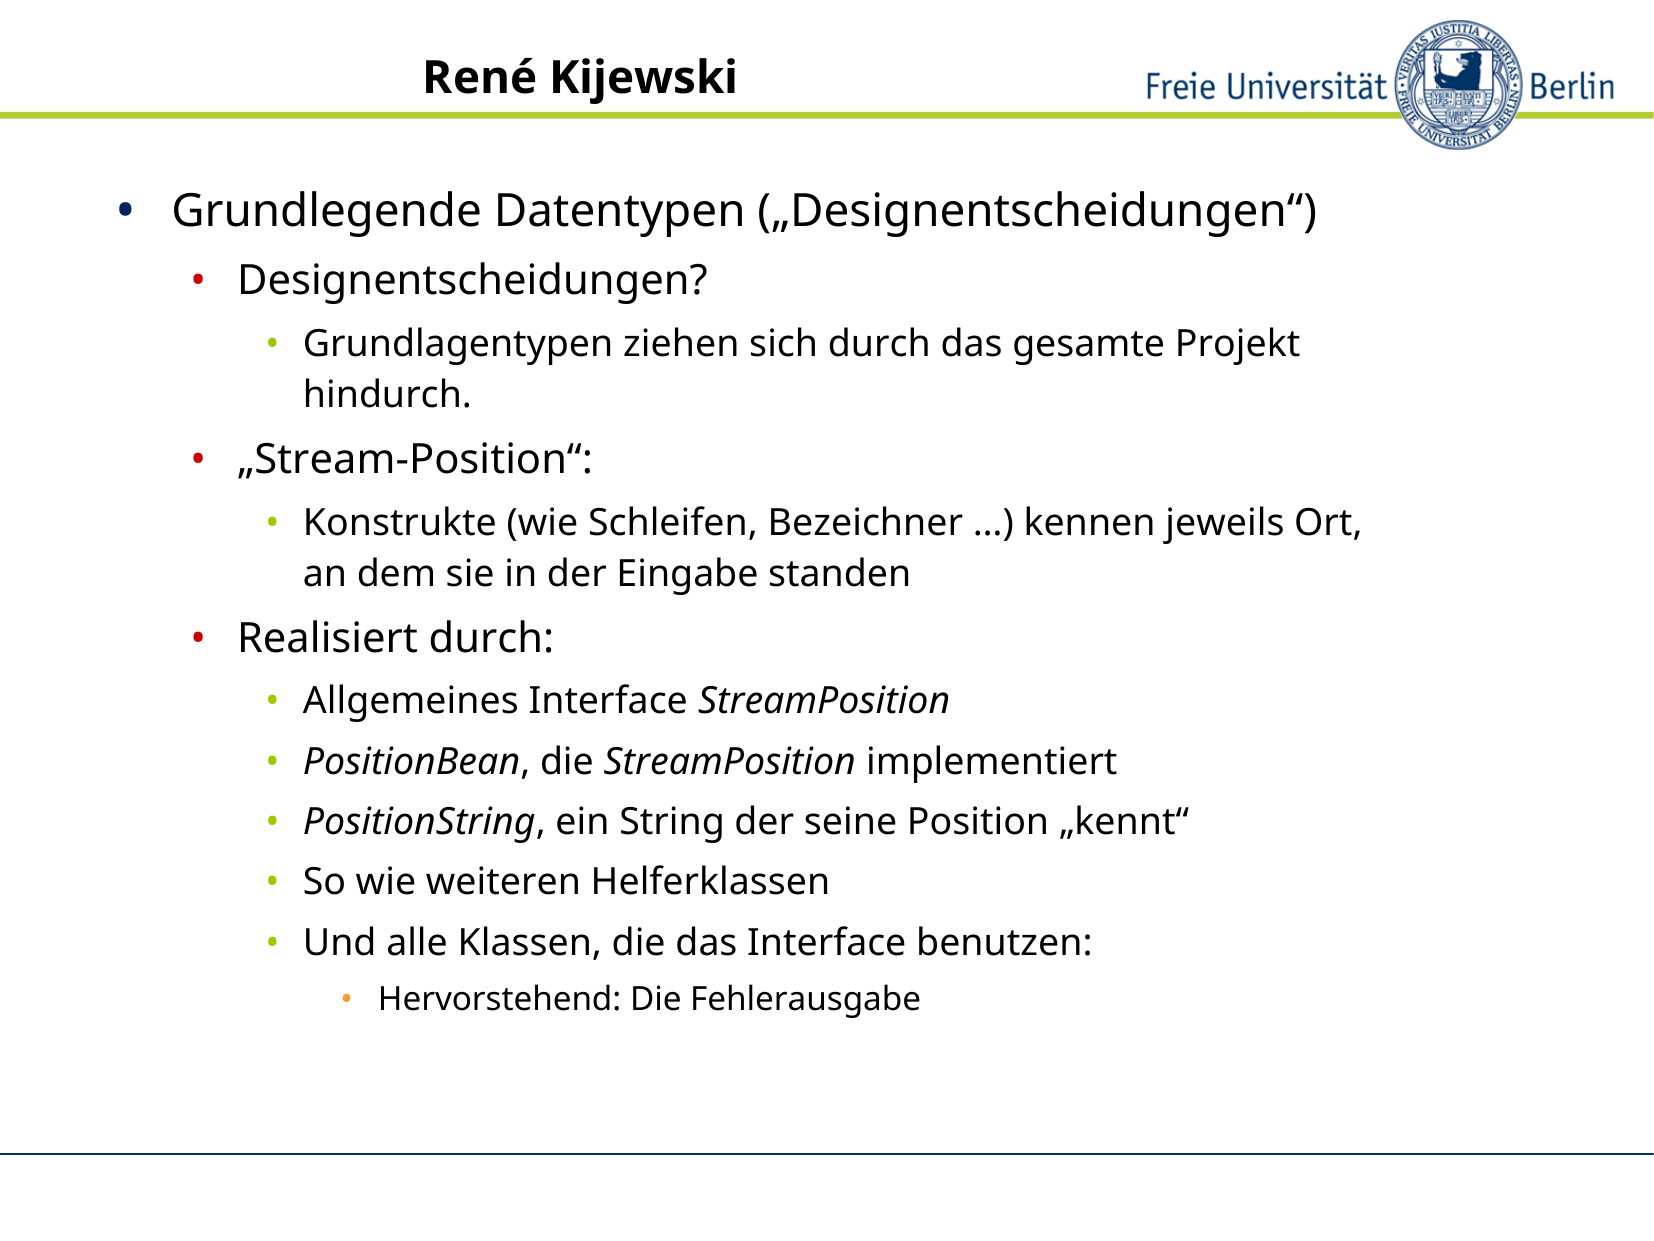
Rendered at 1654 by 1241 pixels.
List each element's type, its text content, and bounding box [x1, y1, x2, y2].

title René Kijewski [422, 0, 1654, 152]
list Grundlegende Datentypen („Designentscheidungen“) Designentscheidungen? Grundlagentypen ziehen sich durch das gesamte Projekt hindurch. „Stream-Position“: Konstrukte (wie Schleifen, Bezeichner …) kennen jeweils Ort, an dem sie in der Eingabe standen Realisiert durch: Allgemeines Interface StreamPosition PositionBean, die StreamPosition implementiert PositionString, ein String der seine Position „kennt“ So wie weiteren Helferklassen Und alle Klassen, die das Interface benutzen: Hervorstehend: Die Fehlerausgabe [115, 177, 1418, 940]
